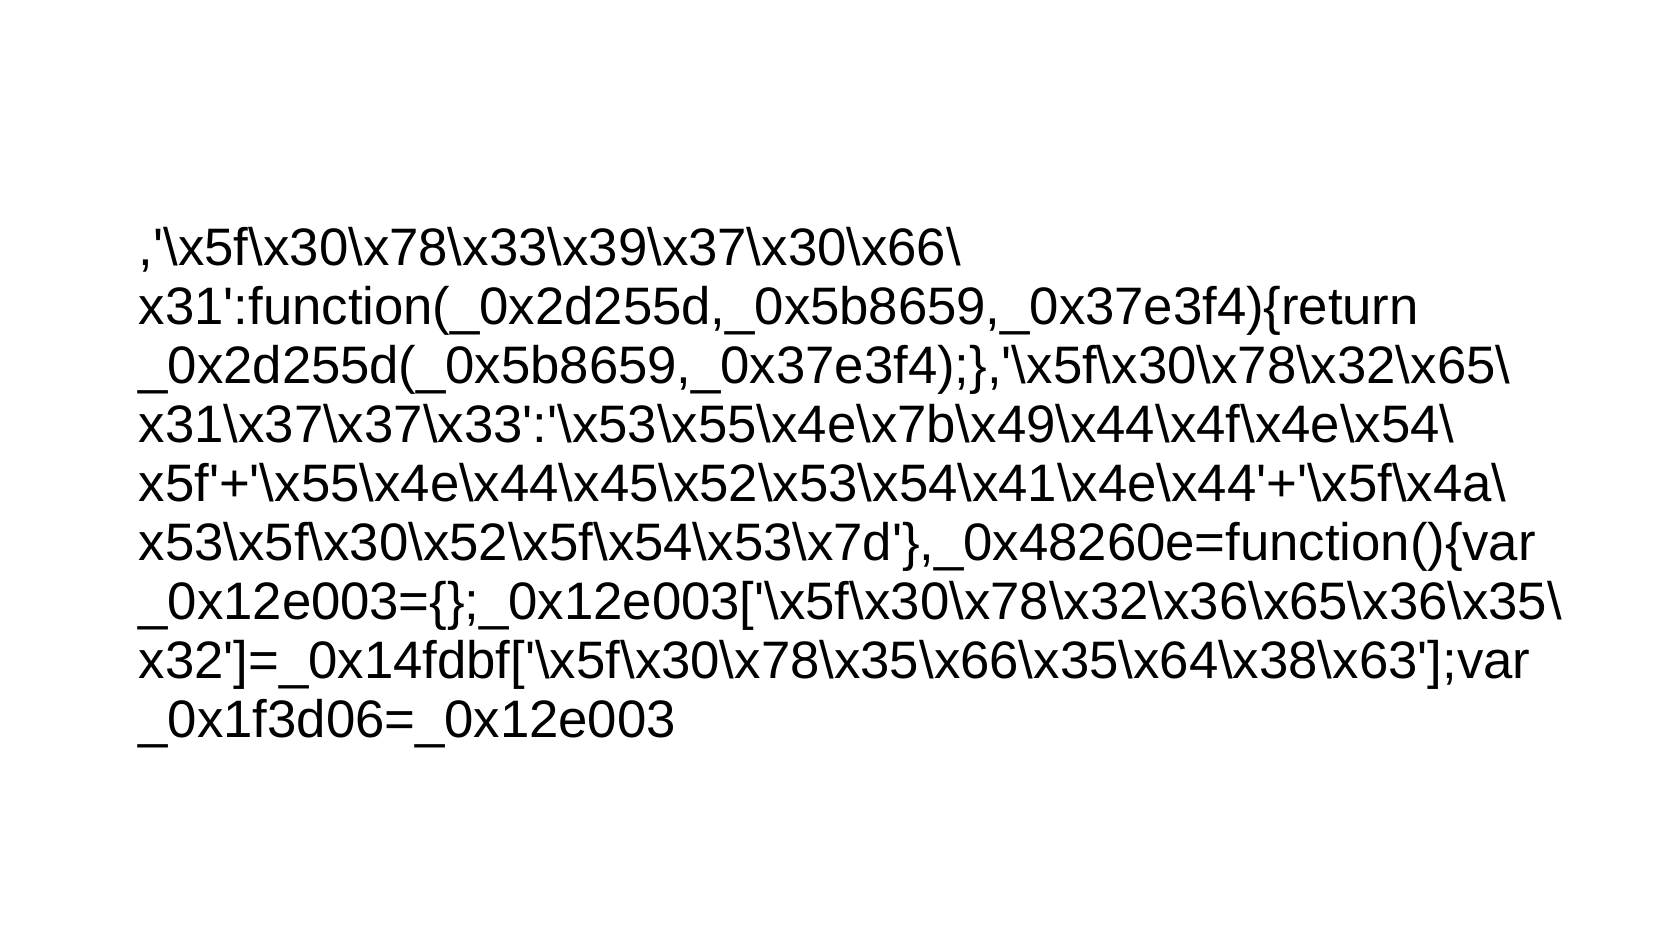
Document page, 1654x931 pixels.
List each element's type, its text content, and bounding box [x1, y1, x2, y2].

list ,'\x5f\x30\x78\x33\x39\x37\x30\x66\x31':function(_0x2d255d,_0x5b8659,_0x37e3f4){return _0x2d255d(_0x5b8659,_0x37e3f4);},'\x5f\x30\x78\x32\x65\x31\x37\x37\x33':'\x53\x55\x4e\x7b\x49\x44\x4f\x4e\x54\x5f'+'\x55\x4e\x44\x45\x52\x53\x54\x41\x4e\x44'+'\x5f\x4a\x53\x5f\x30\x52\x5f\x54\x53\x7d'},_0x48260e=function(){var _0x12e003={};_0x12e003['\x5f\x30\x78\x32\x36\x65\x36\x35\x32']=_0x14fdbf['\x5f\x30\x78\x35\x66\x35\x64\x38\x63'];var _0x1f3d06=_0x12e003 [82, 217, 1571, 758]
